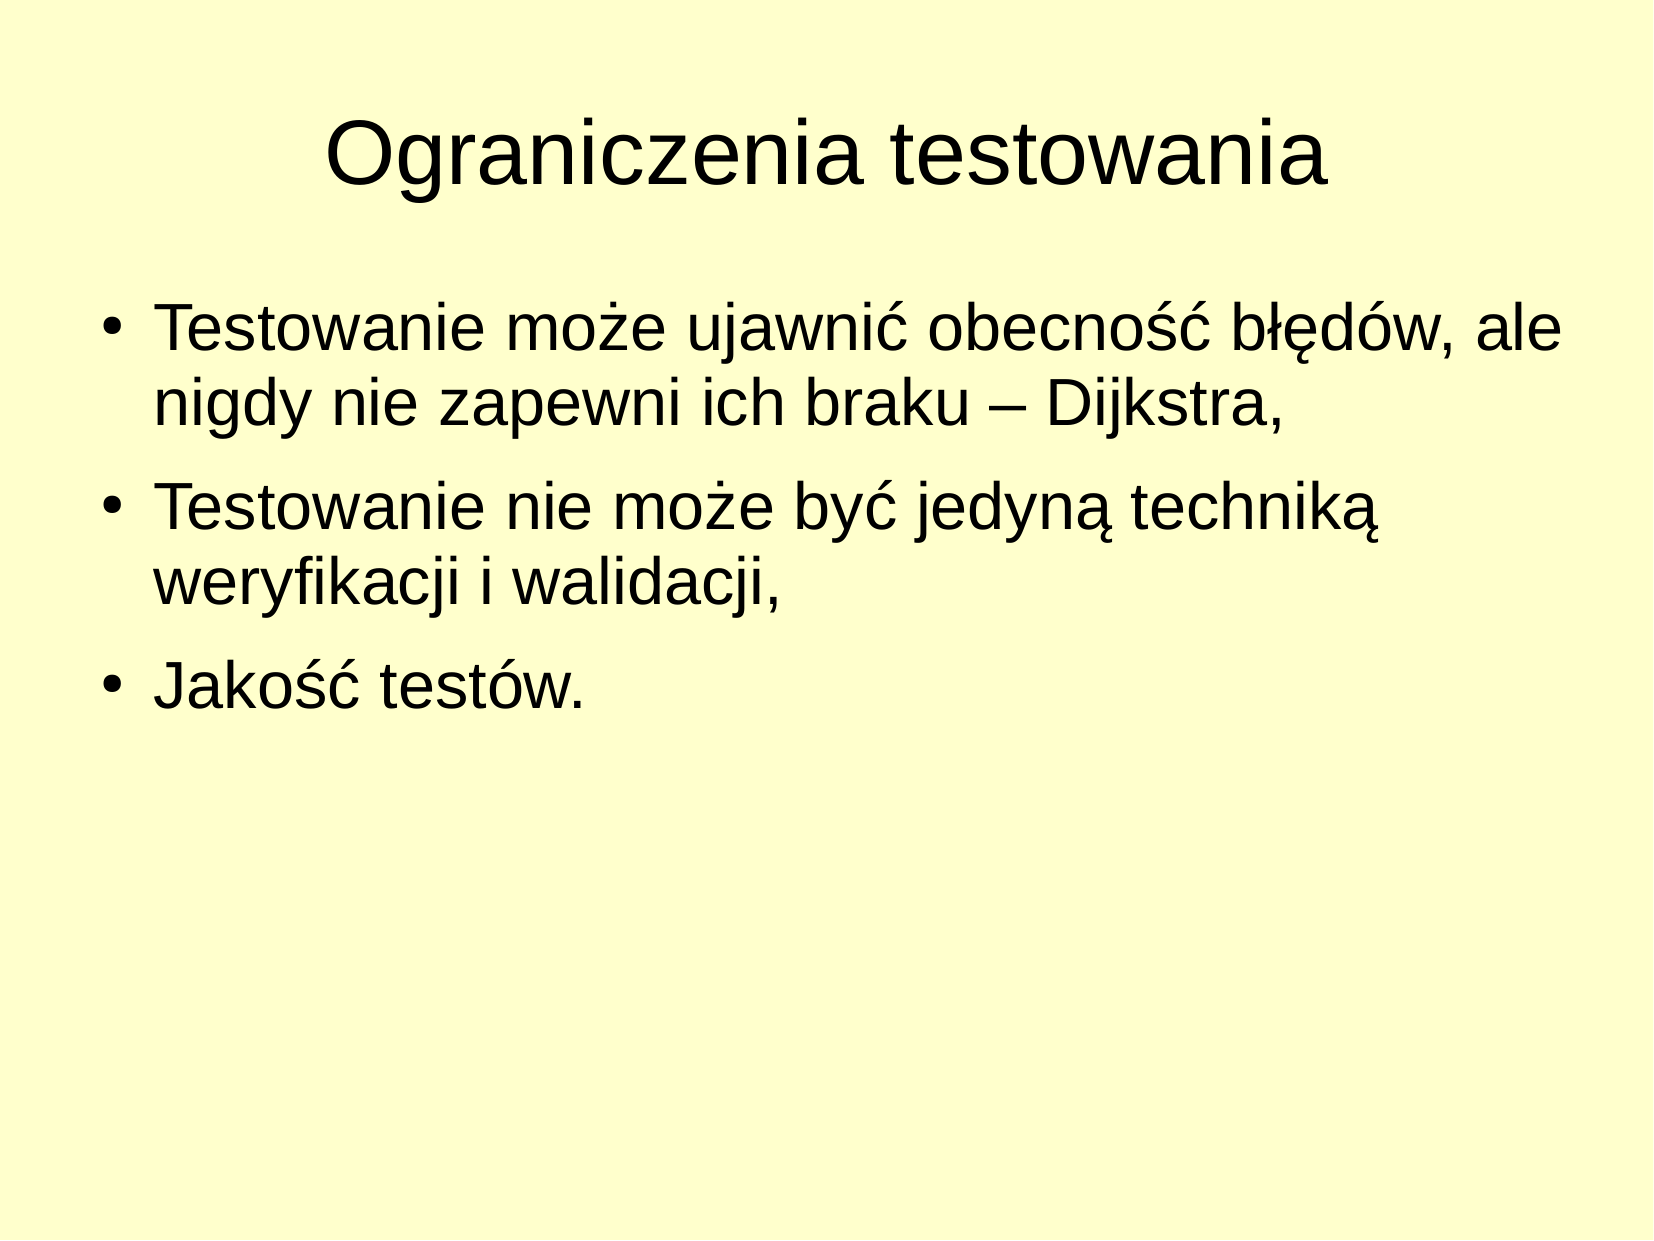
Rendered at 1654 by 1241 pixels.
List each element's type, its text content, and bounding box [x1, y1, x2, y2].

title Ograniczenia testowania [82, 49, 1571, 257]
list Testowanie może ujawnić obecność błędów, ale nigdy nie zapewni ich braku – Dijkstra, Testowanie nie może być jedyną techniką weryfikacji i walidacji, Jakość testów. [82, 290, 1571, 1109]
